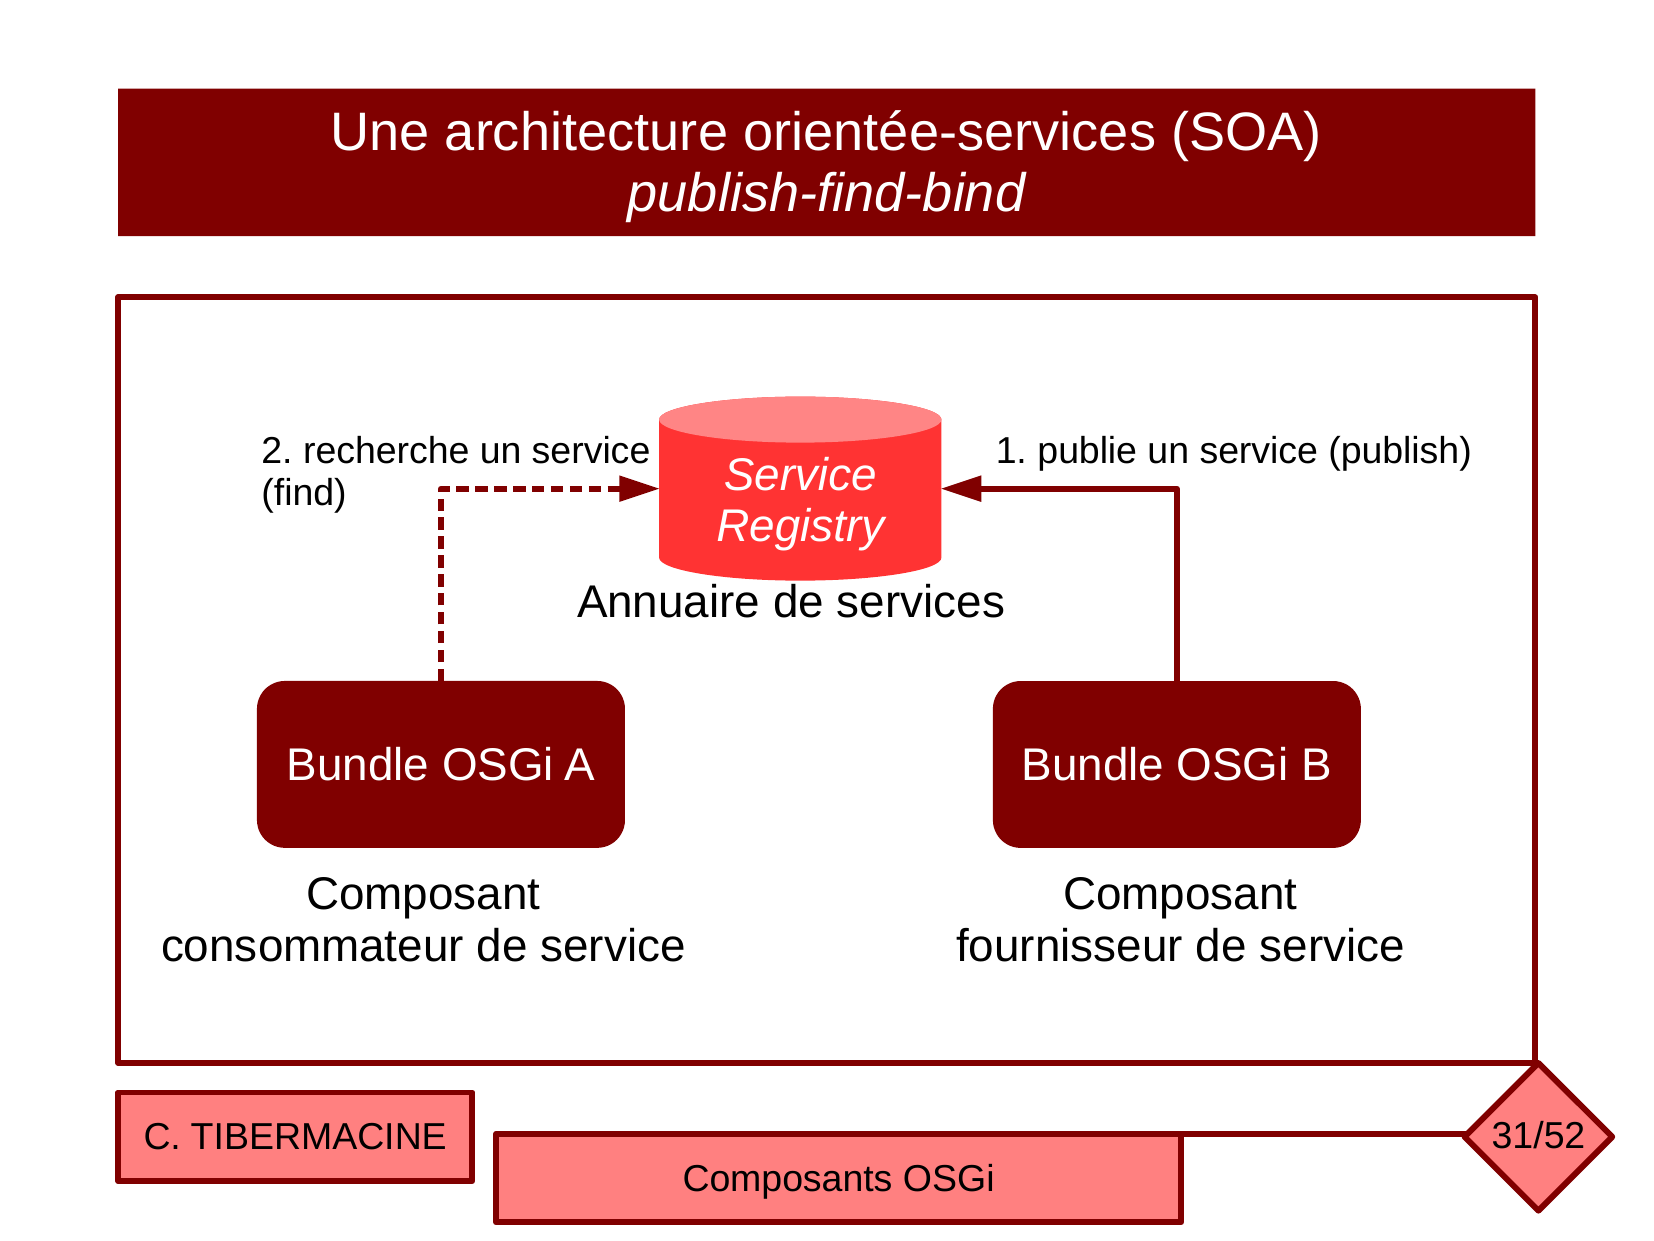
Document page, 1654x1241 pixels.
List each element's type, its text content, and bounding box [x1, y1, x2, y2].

text_box Annuaire de services [562, 568, 1021, 635]
text_box Composants OSGi [496, 1133, 1182, 1223]
text_box <numéro>/52 [1476, 1106, 1601, 1206]
text_box [1601, 1125, 1613, 1149]
text_box [118, 297, 1536, 1063]
text_box Bundle OSGi A [256, 680, 625, 848]
text_box Composant fournisseur de service [941, 861, 1421, 979]
text_box 1. publie un service (publish) [981, 422, 1487, 480]
text_box Bundle OSGi B [992, 681, 1361, 848]
text_box [1495, 1062, 1582, 1106]
text_box Composant consommateur de service [146, 861, 701, 979]
text_box [1464, 1125, 1476, 1149]
text_box C. TIBERMACINE [118, 1092, 473, 1182]
text_box Une architecture orientée-services (SOA) publish-find-bind [118, 88, 1536, 237]
text_box 2. recherche un service (find) [246, 422, 666, 522]
text_box Service Registry [659, 422, 942, 568]
text_box [1533, 1206, 1544, 1211]
